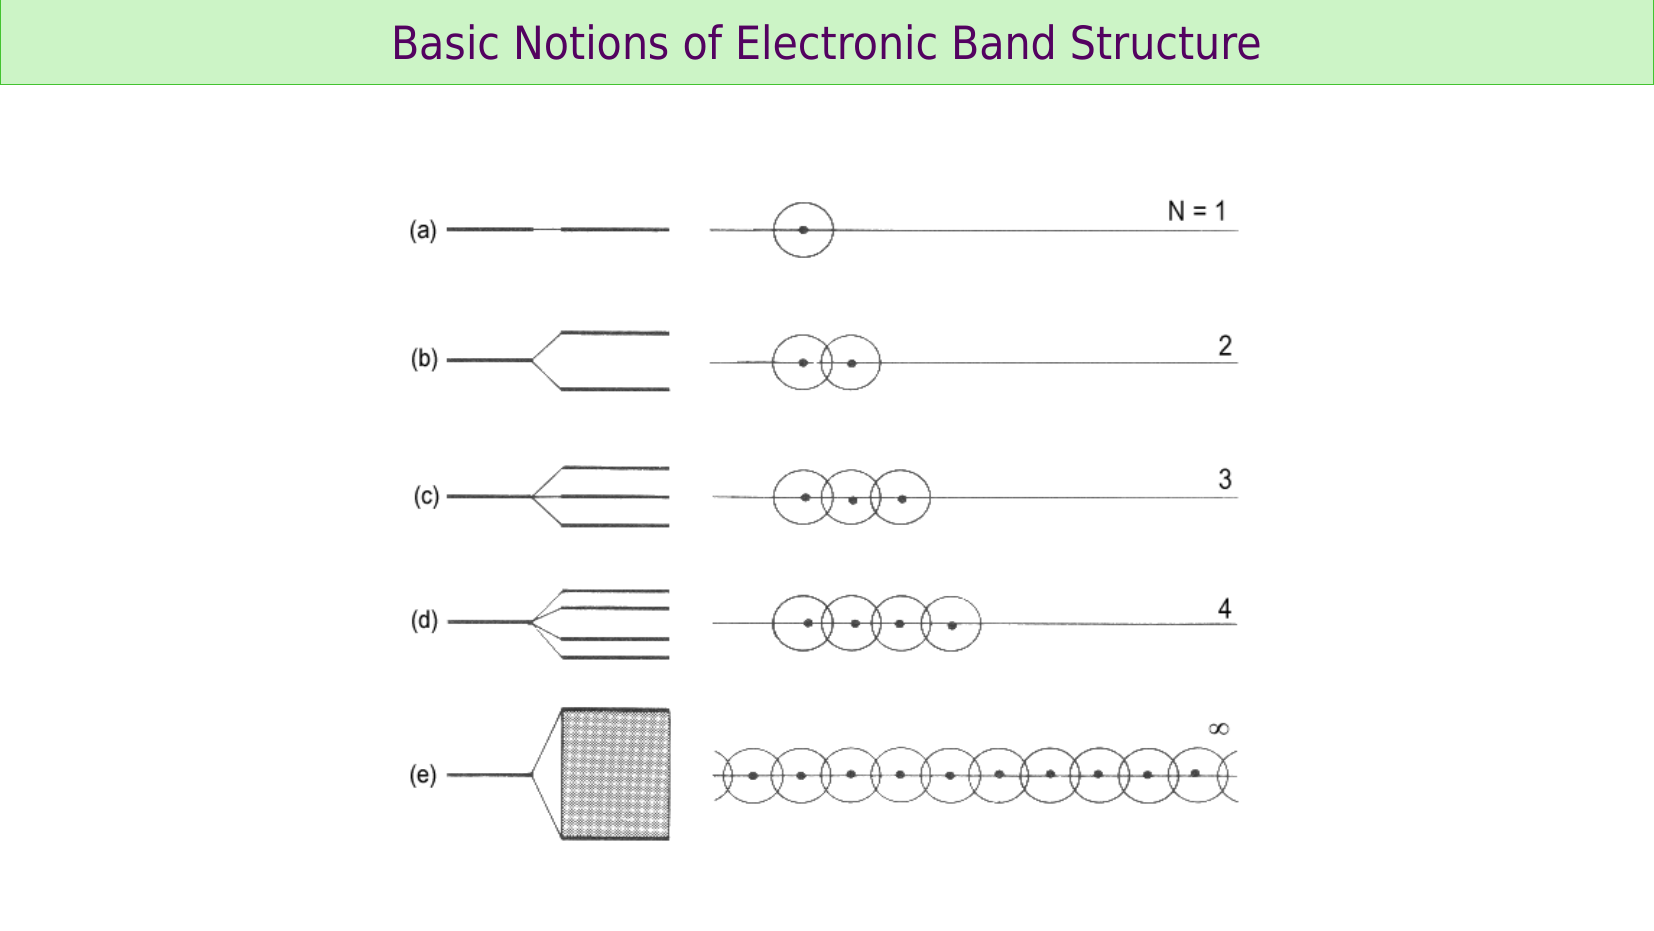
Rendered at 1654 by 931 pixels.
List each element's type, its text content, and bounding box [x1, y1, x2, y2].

text_box Basic Notions of Electronic Band Structure [376, 9, 1278, 78]
text_box [0, 0, 1654, 85]
picture [382, 176, 1272, 854]
